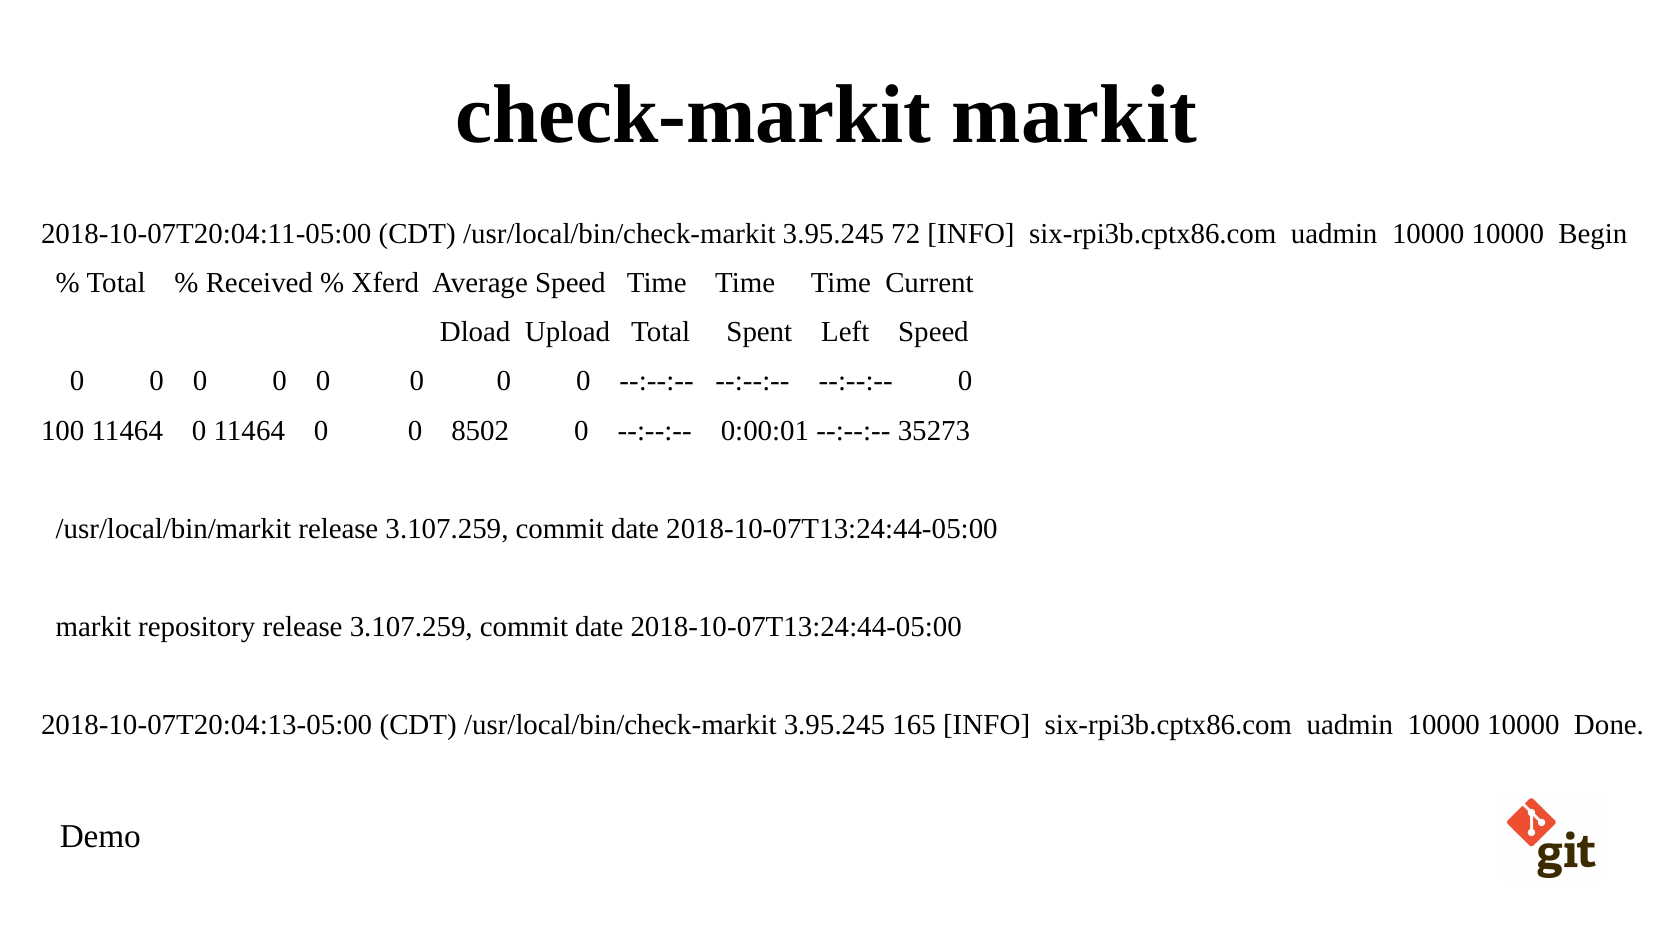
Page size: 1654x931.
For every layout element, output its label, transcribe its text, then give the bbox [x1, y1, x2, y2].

text_box Demo [45, 810, 1501, 931]
title check-markit markit [82, 37, 1571, 193]
list 2018-10-07T20:04:11-05:00 (CDT) /usr/local/bin/check-markit 3.95.245 72 [INFO] six-rpi3b.cptx86.com uadmin 10000 10000 Begin % Total % Received % Xferd Average Speed Time Time Time Current Dload Upload Total Spent Left Speed 0 0 0 0 0 0 0 0 --:--:-- --:--:-- --:--:-- 0 100 11464 0 11464 0 0 8502 0 --:--:-- 0:00:01 --:--:-- 35273 /usr/local/bin/markit release 3.107.259, commit date 2018-10-07T13:24:44-05:00 markit repository release 3.107.259, commit date 2018-10-07T13:24:44-05:00 2018-10-07T20:04:13-05:00 (CDT) /usr/local/bin/check-markit 3.95.245 165 [INFO] six-rpi3b.cptx86.com uadmin 10000 10000 Done. [0, 217, 1654, 796]
picture [1497, 789, 1606, 886]
